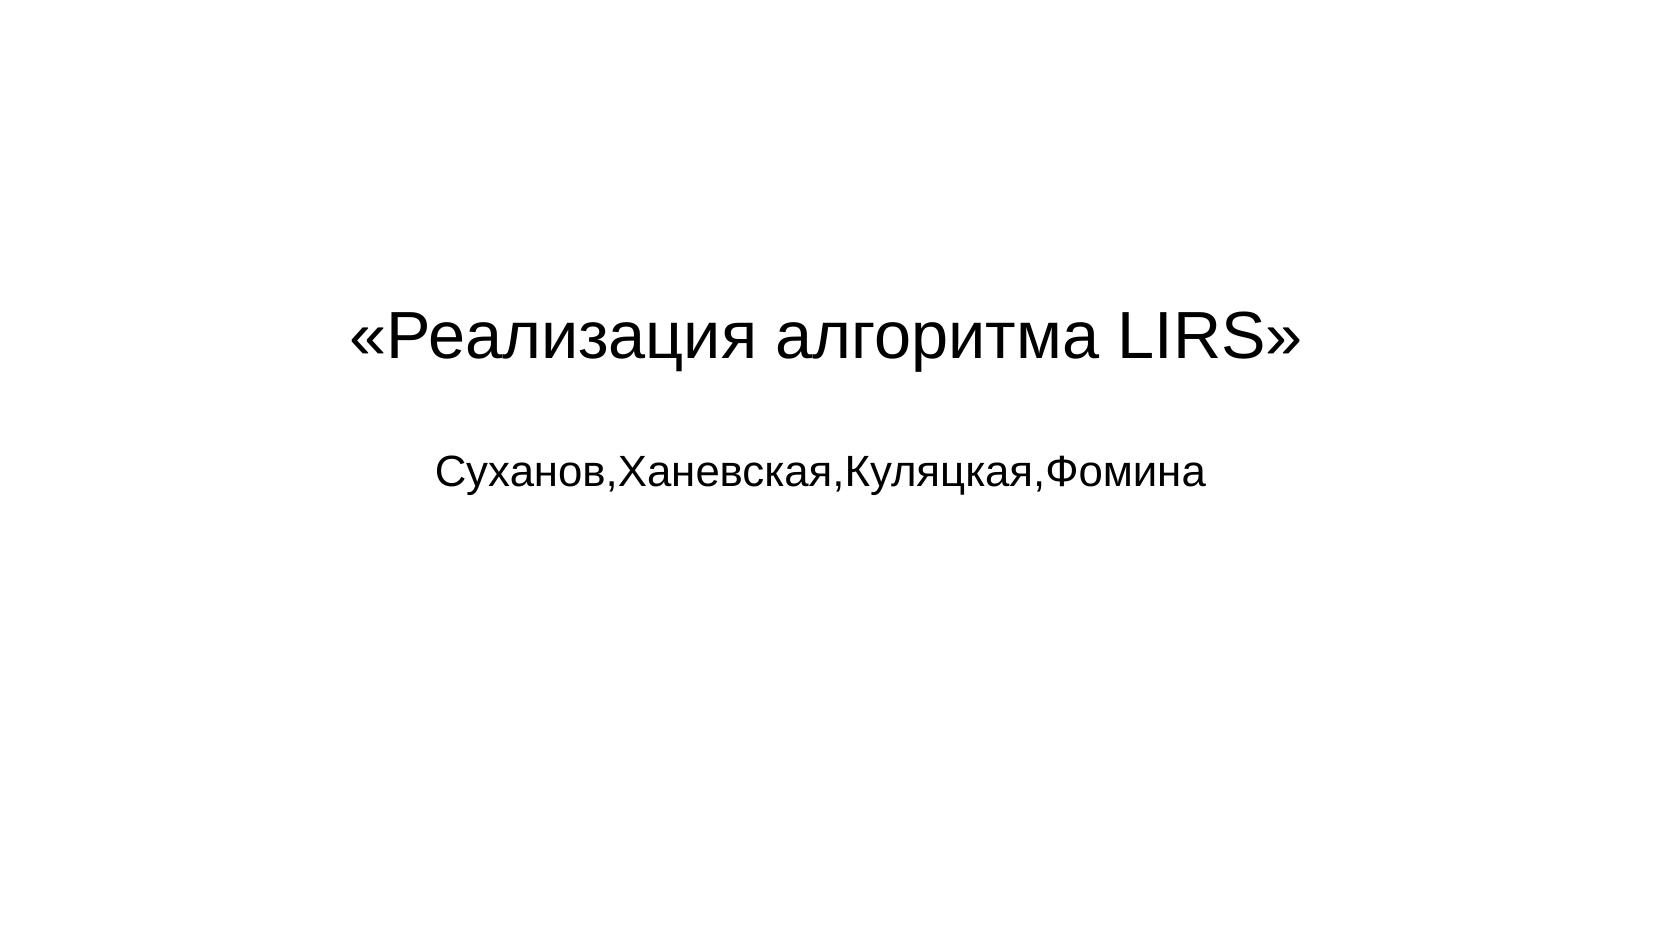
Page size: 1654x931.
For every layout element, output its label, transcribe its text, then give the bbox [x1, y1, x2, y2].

subtitle «Реализация алгоритма LIRS» Суханов,Ханевская,Куляцкая,Фомина [82, 37, 1571, 757]
